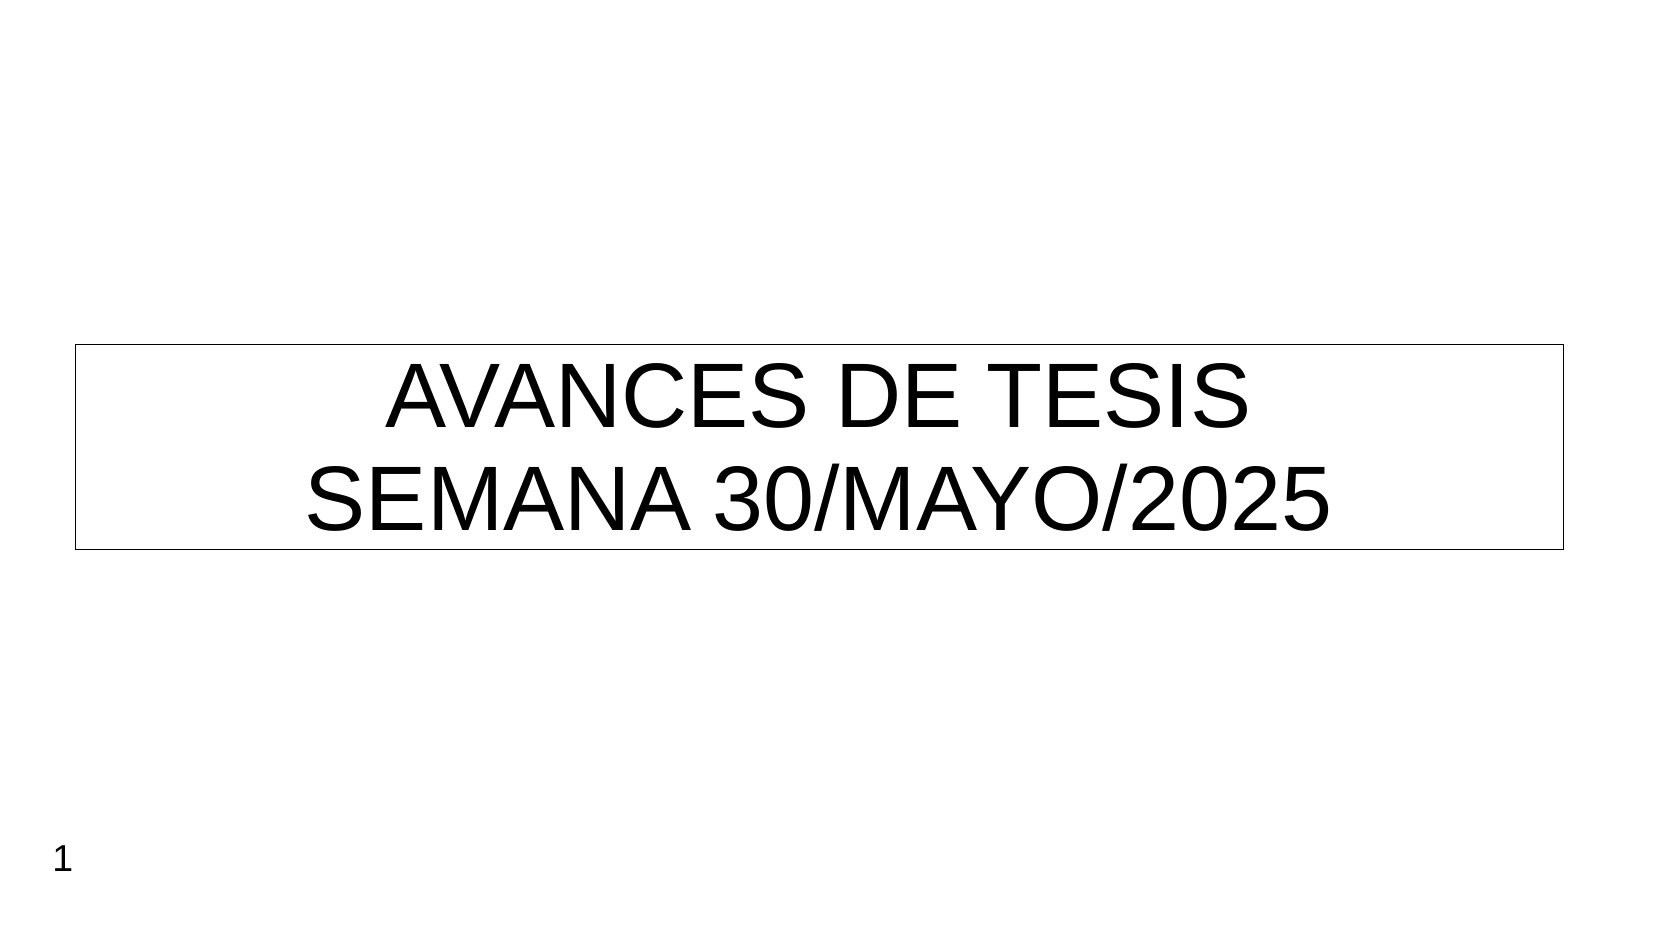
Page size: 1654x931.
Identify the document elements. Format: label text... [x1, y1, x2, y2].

title AVANCES DE TESIS SEMANA 30/MAYO/2025 [75, 344, 1564, 550]
text_box <number> [37, 829, 667, 901]
